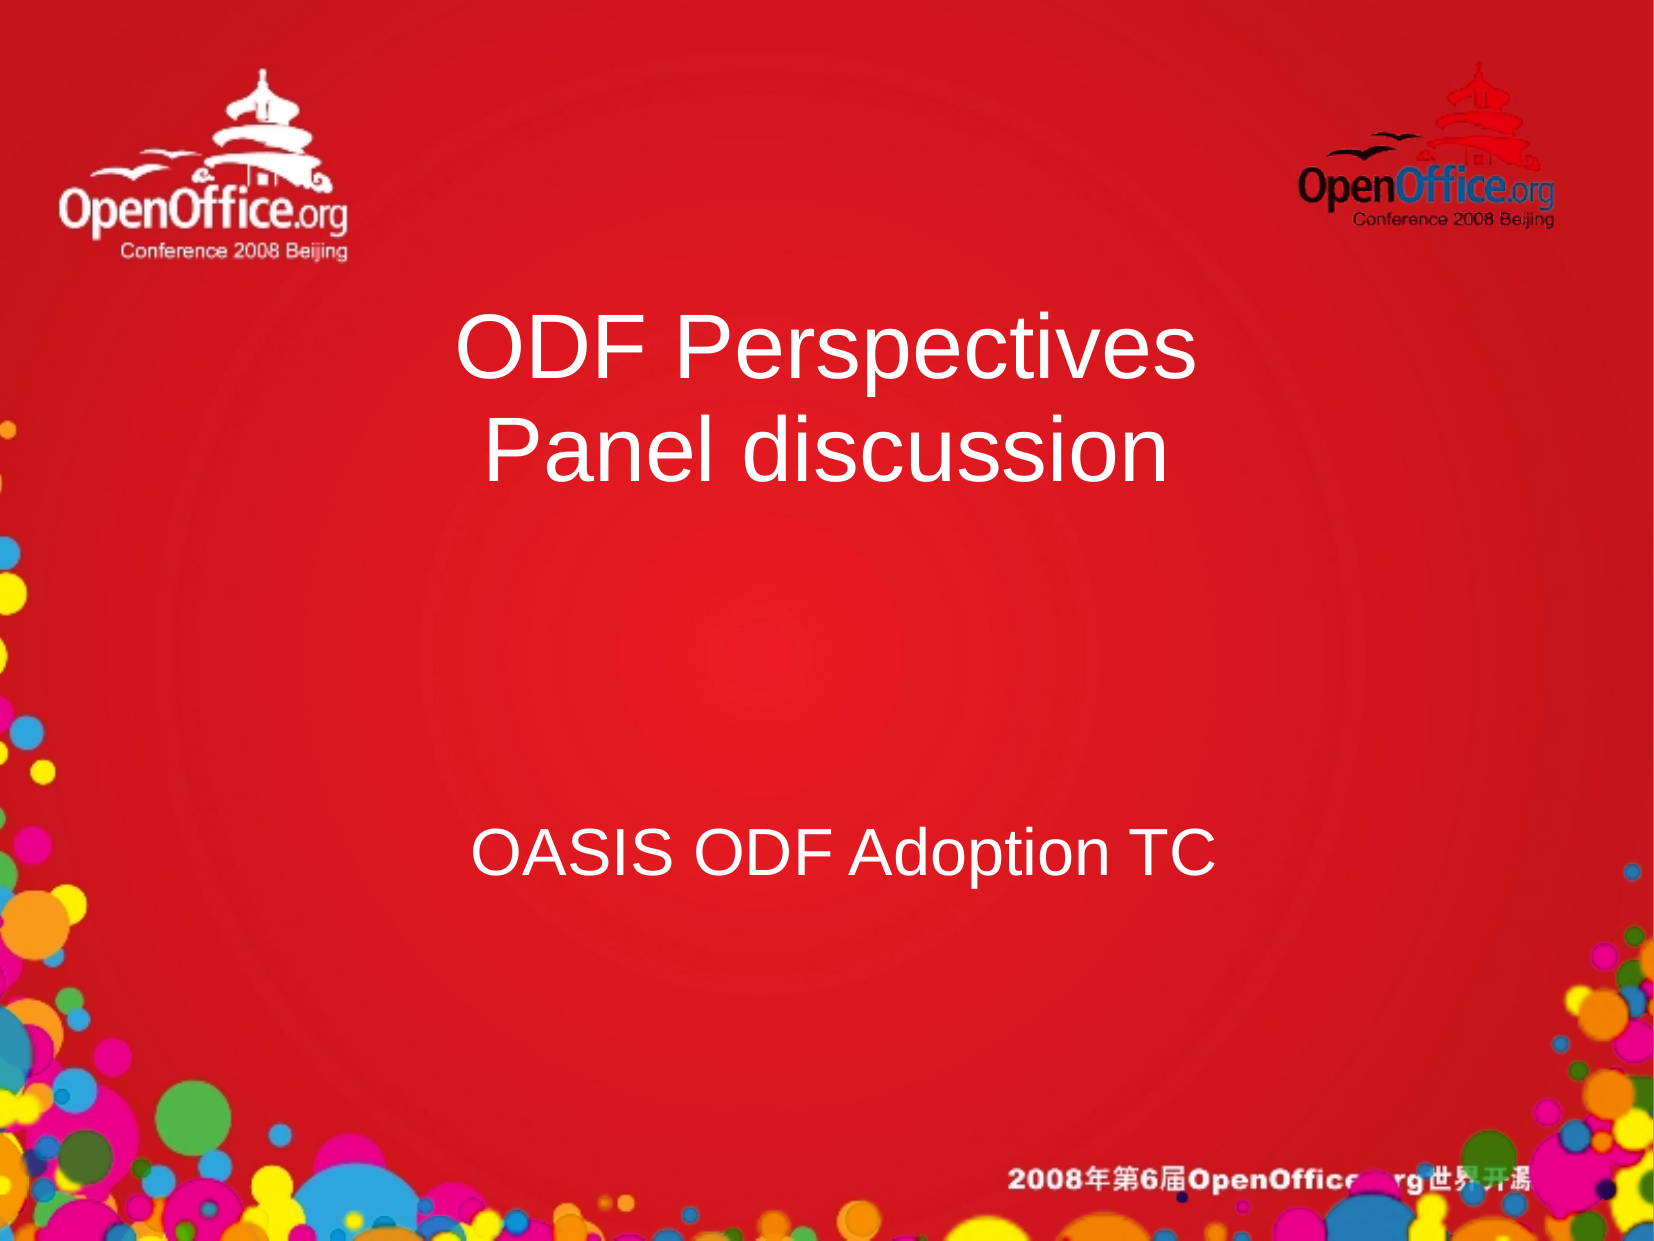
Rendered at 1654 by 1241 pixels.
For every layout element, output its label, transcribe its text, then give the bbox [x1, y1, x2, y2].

picture [0, 0, 1654, 1241]
subtitle OASIS ODF Adoption TC [82, 535, 1571, 1094]
title ODF Perspectives Panel discussion [82, 295, 1571, 502]
